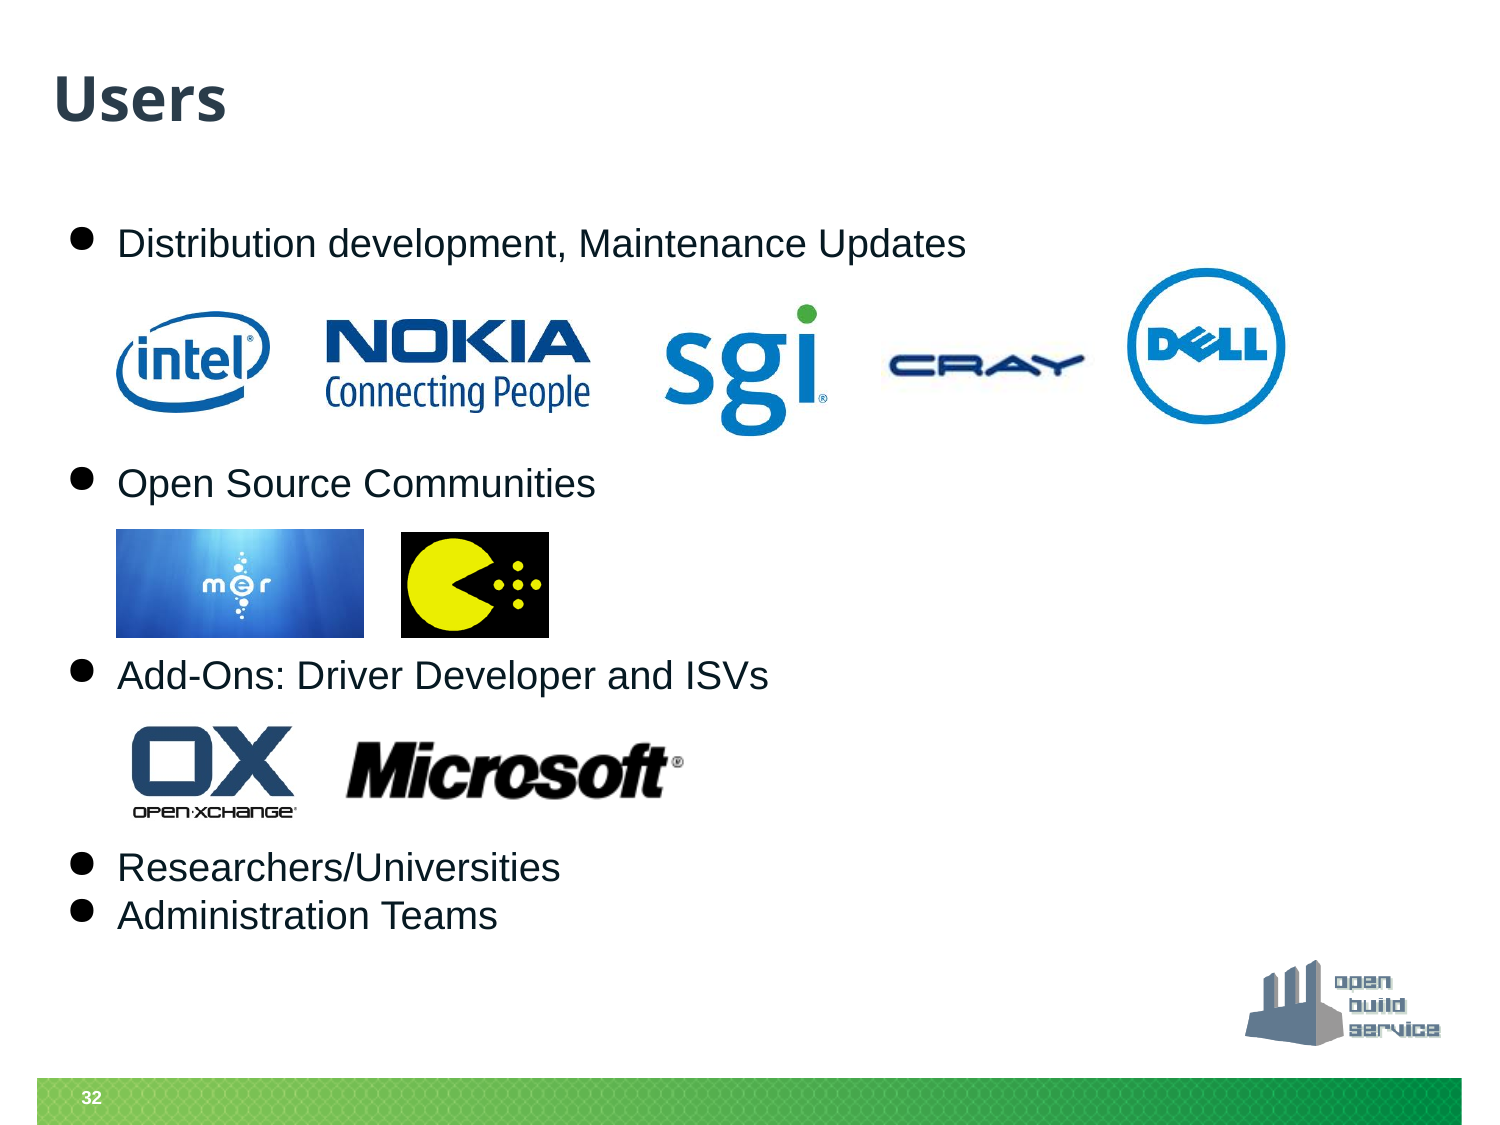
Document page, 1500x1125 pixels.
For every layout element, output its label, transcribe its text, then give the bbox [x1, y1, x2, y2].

picture [116, 529, 364, 638]
picture [343, 739, 687, 803]
picture [881, 317, 1095, 413]
picture [116, 311, 270, 413]
picture [37, 1078, 1462, 1125]
list Distribution development, Maintenance Updates Open Source Communities Add-Ons: Driver Developer and ISVs Researchers/Universities Administration Teams [34, 209, 1385, 953]
picture [1121, 262, 1292, 430]
title Users [37, 51, 1388, 209]
picture [131, 712, 297, 830]
picture [326, 319, 591, 413]
picture [401, 532, 549, 638]
picture [656, 298, 835, 443]
picture [1245, 960, 1441, 1046]
